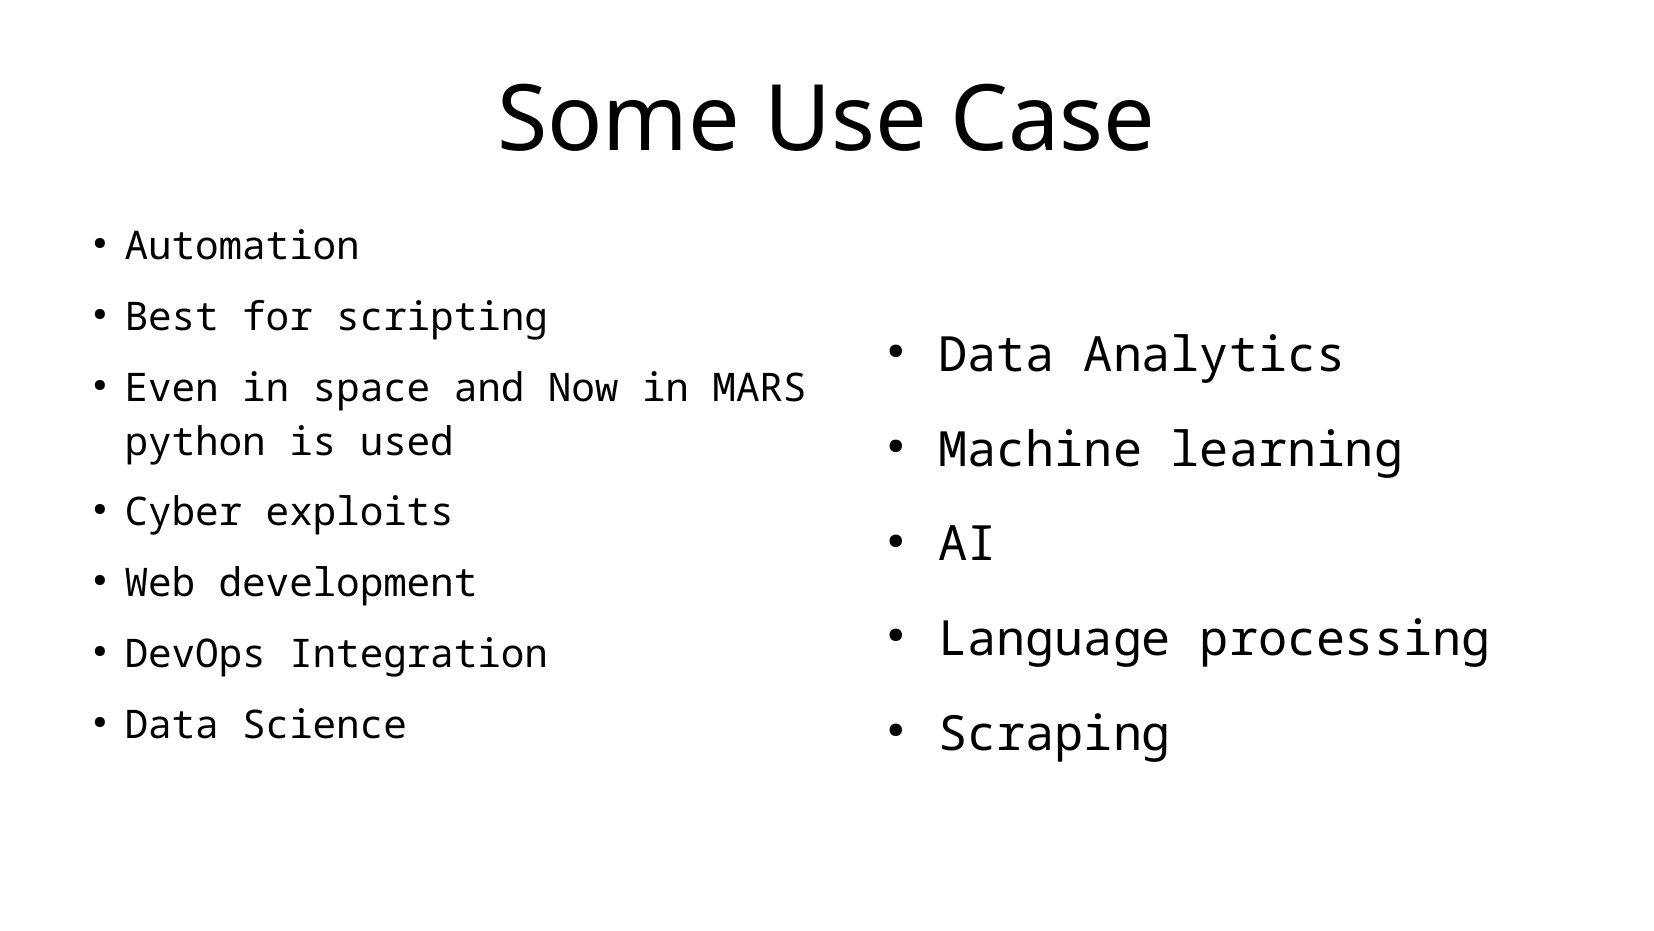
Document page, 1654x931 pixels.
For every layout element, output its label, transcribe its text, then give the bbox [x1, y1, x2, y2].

list Data Analytics Machine learning AI Language processing Scraping [870, 225, 1613, 765]
list Automation Best for scripting Even in space and Now in MARS python is used Cyber exploits Web development DevOps Integration Data Science [82, 217, 826, 758]
title Some Use Case [82, 37, 1571, 193]
